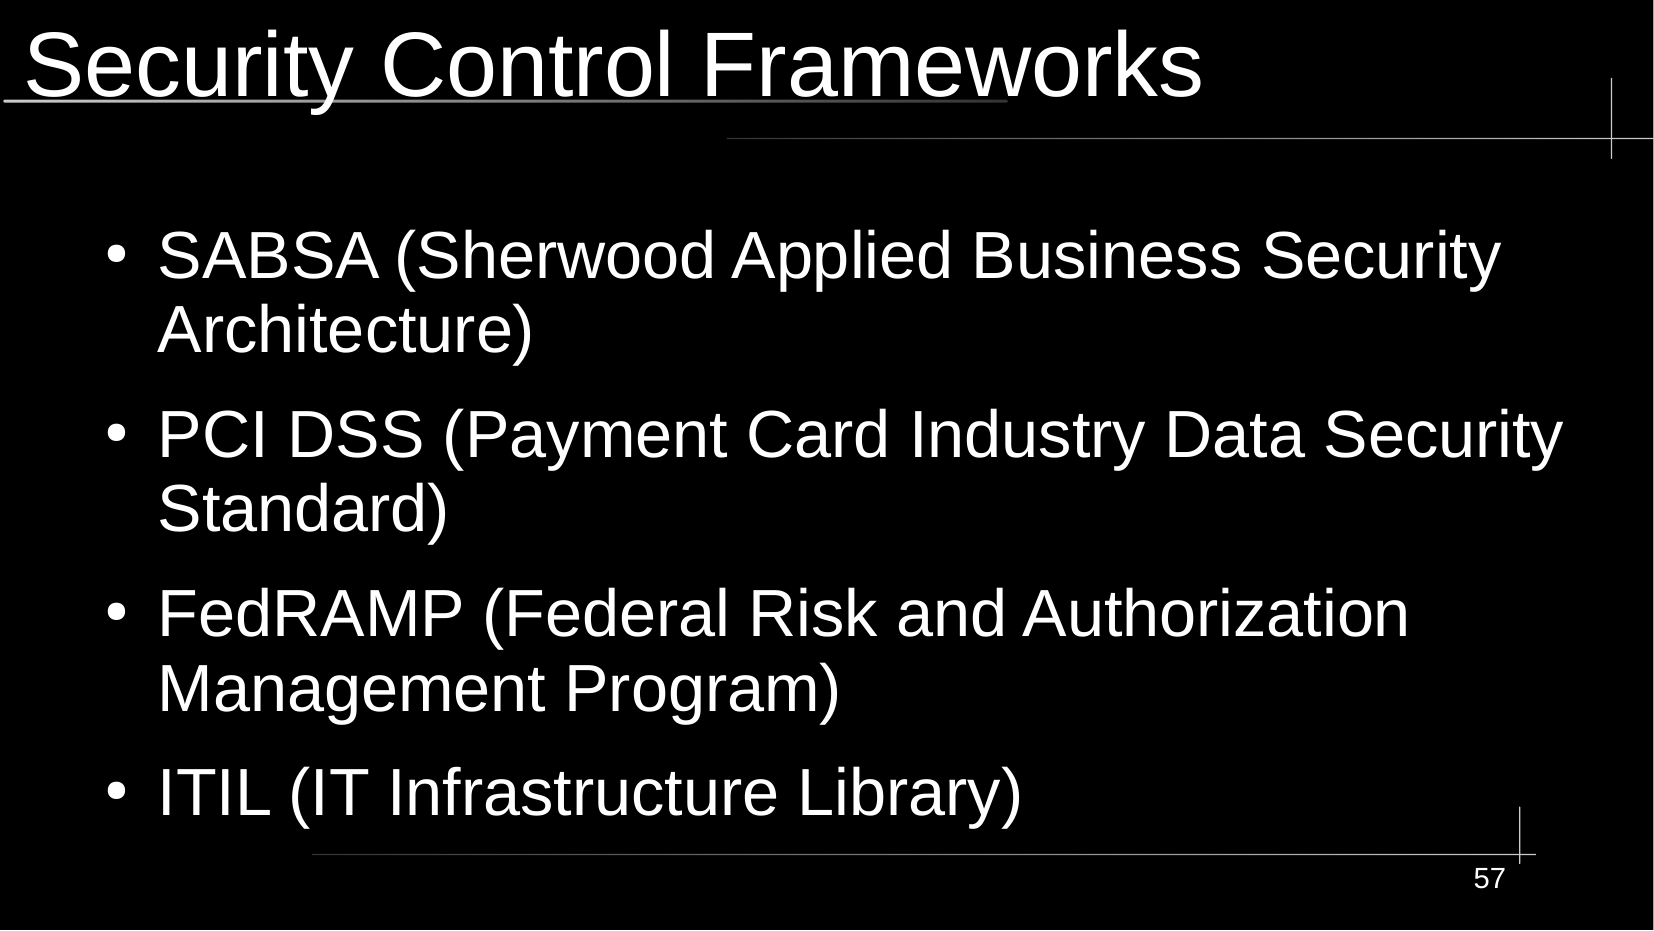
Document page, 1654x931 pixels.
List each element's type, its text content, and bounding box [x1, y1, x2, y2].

title Security Control Frameworks [23, 11, 1589, 119]
list SABSA (Sherwood Applied Business Security Architecture) PCI DSS (Payment Card Industry Data Security Standard) FedRAMP (Federal Risk and Authorization Management Program) ITIL (IT Infrastructure Library) [86, 217, 1576, 901]
